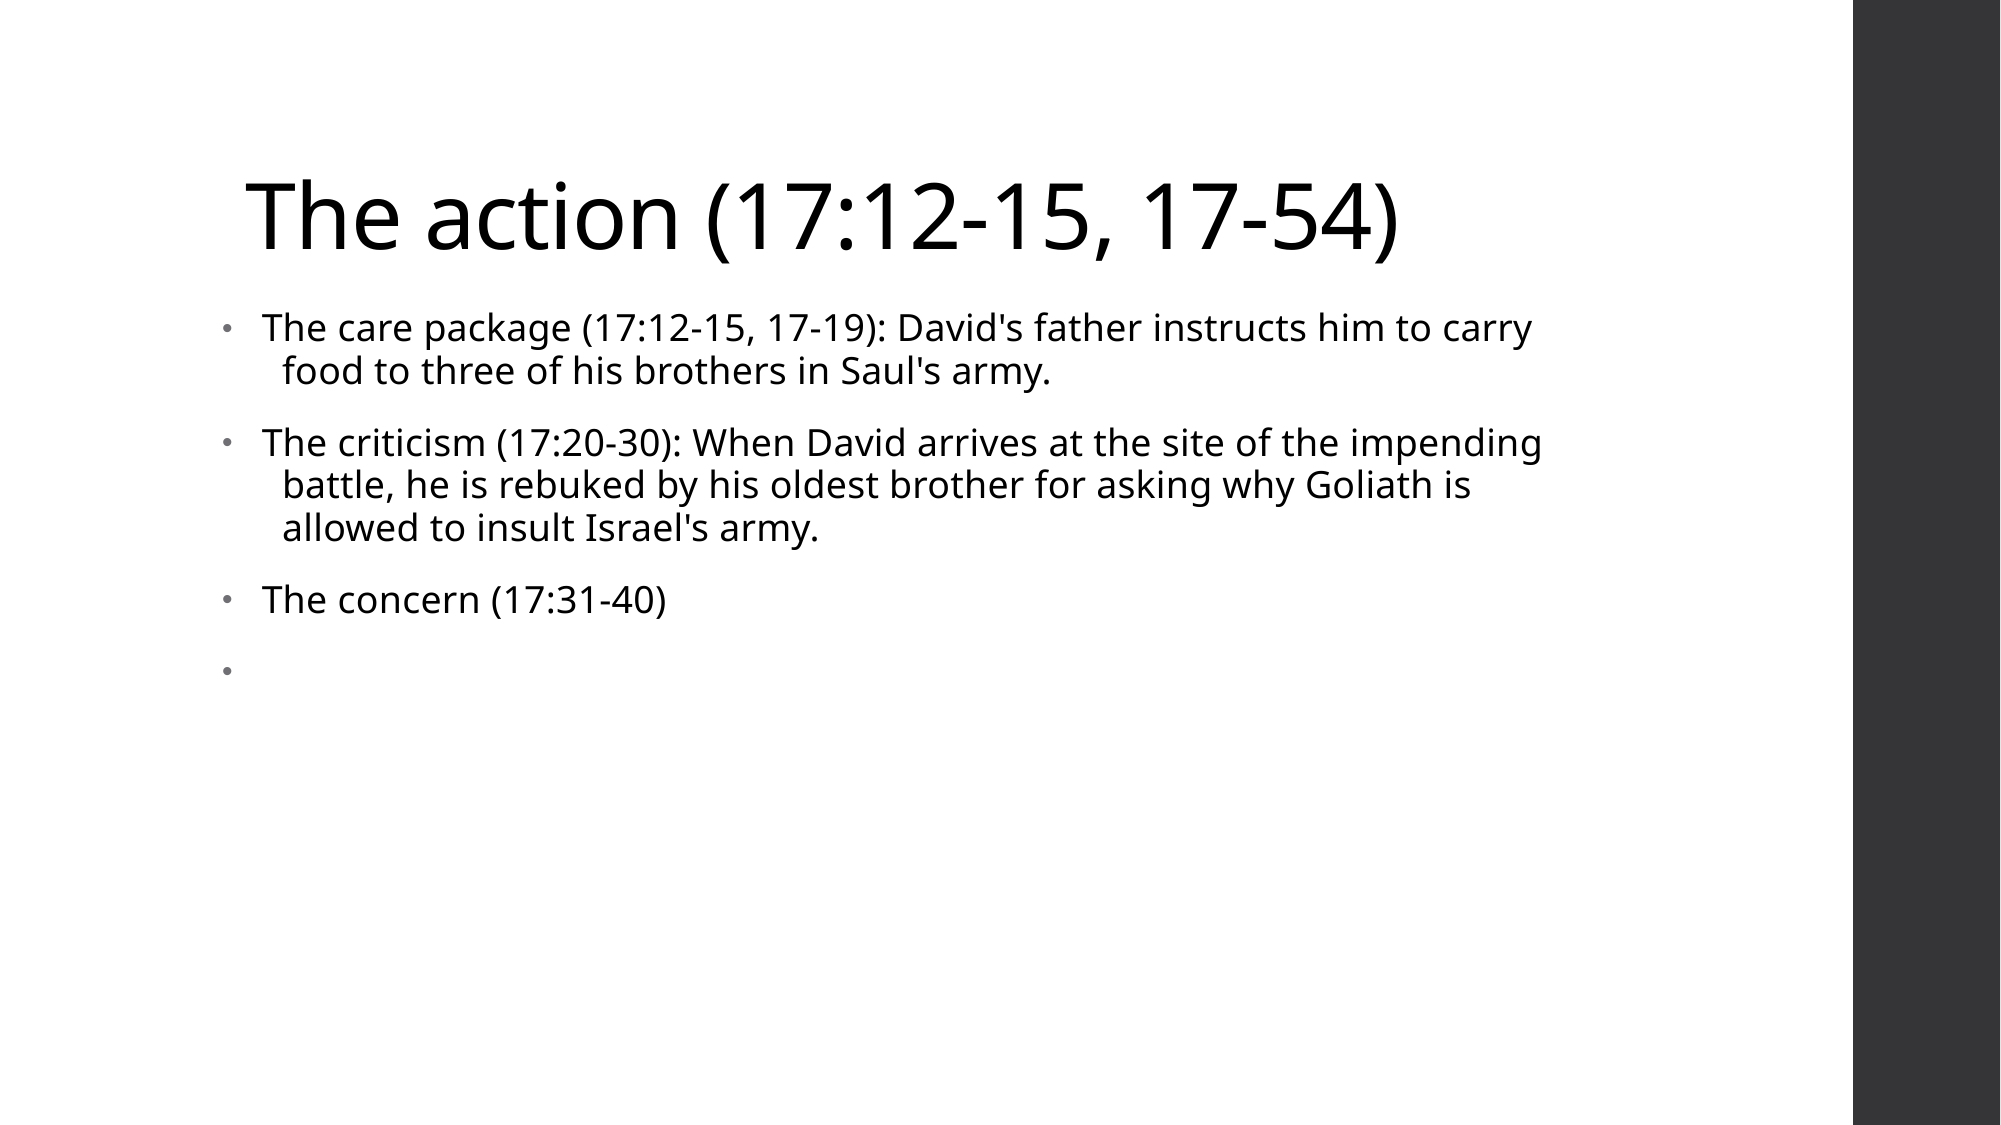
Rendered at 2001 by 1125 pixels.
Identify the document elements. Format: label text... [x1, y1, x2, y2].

list The care package (17:12-15, 17-19): David's father instructs him to carry food to three of his brothers in Saul's army. The criticism (17:20-30): When David arrives at the site of the impending battle, he is rebuked by his oldest brother for asking why Goliath is allowed to insult Israel's army. The concern (17:31-40) [206, 299, 1617, 1014]
title The action (17:12-15, 17-54) [206, 60, 1797, 278]
